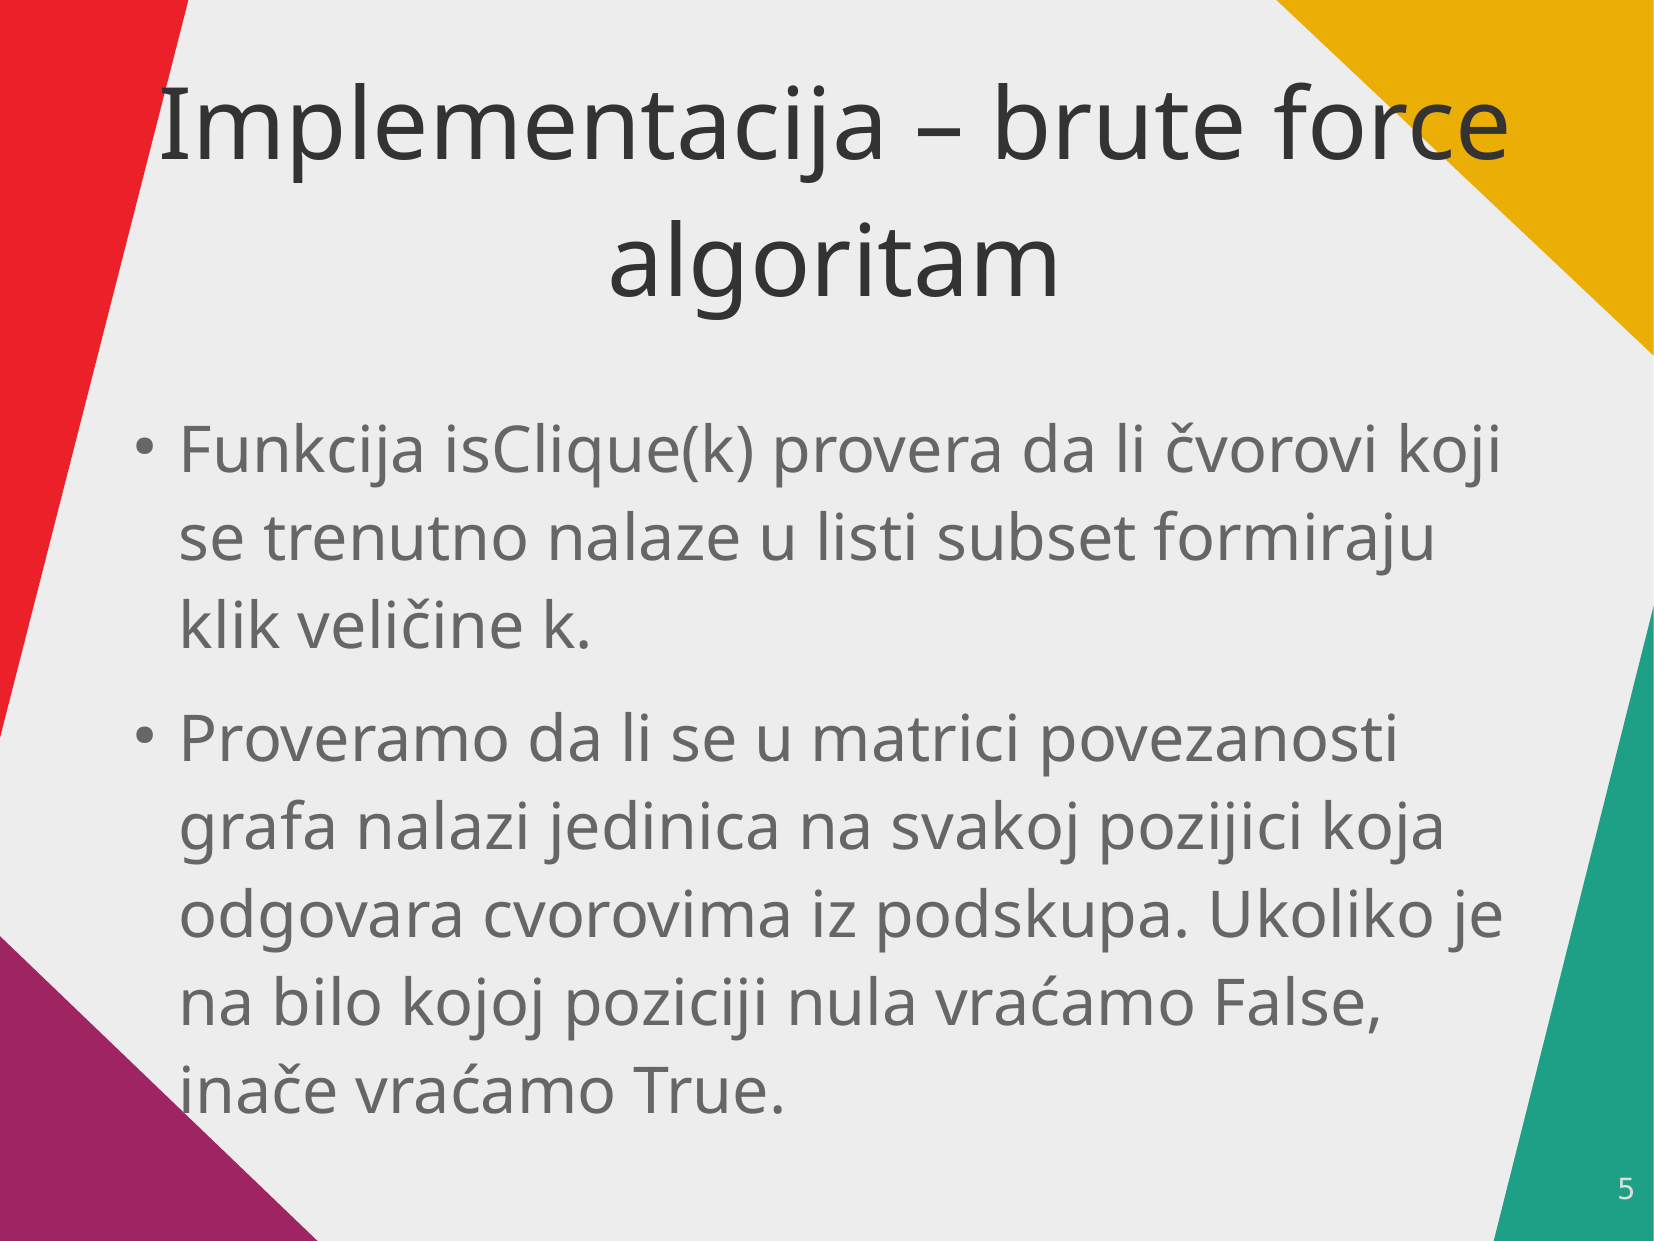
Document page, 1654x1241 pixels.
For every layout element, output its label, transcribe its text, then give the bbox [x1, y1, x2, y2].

title Implementacija – brute force algoritam [123, 66, 1548, 311]
list Funkcija isClique(k) provera da li čvorovi koji se trenutno nalaze u listi subset formiraju klik veličine k. Proveramo da li se u matrici povezanosti grafa nalazi jedinica na svakoj pozijici koja odgovara cvorovima iz podskupa. Ukoliko je na bilo kojoj poziciji nula vraćamo False, inače vraćamo True. [118, 403, 1542, 1134]
